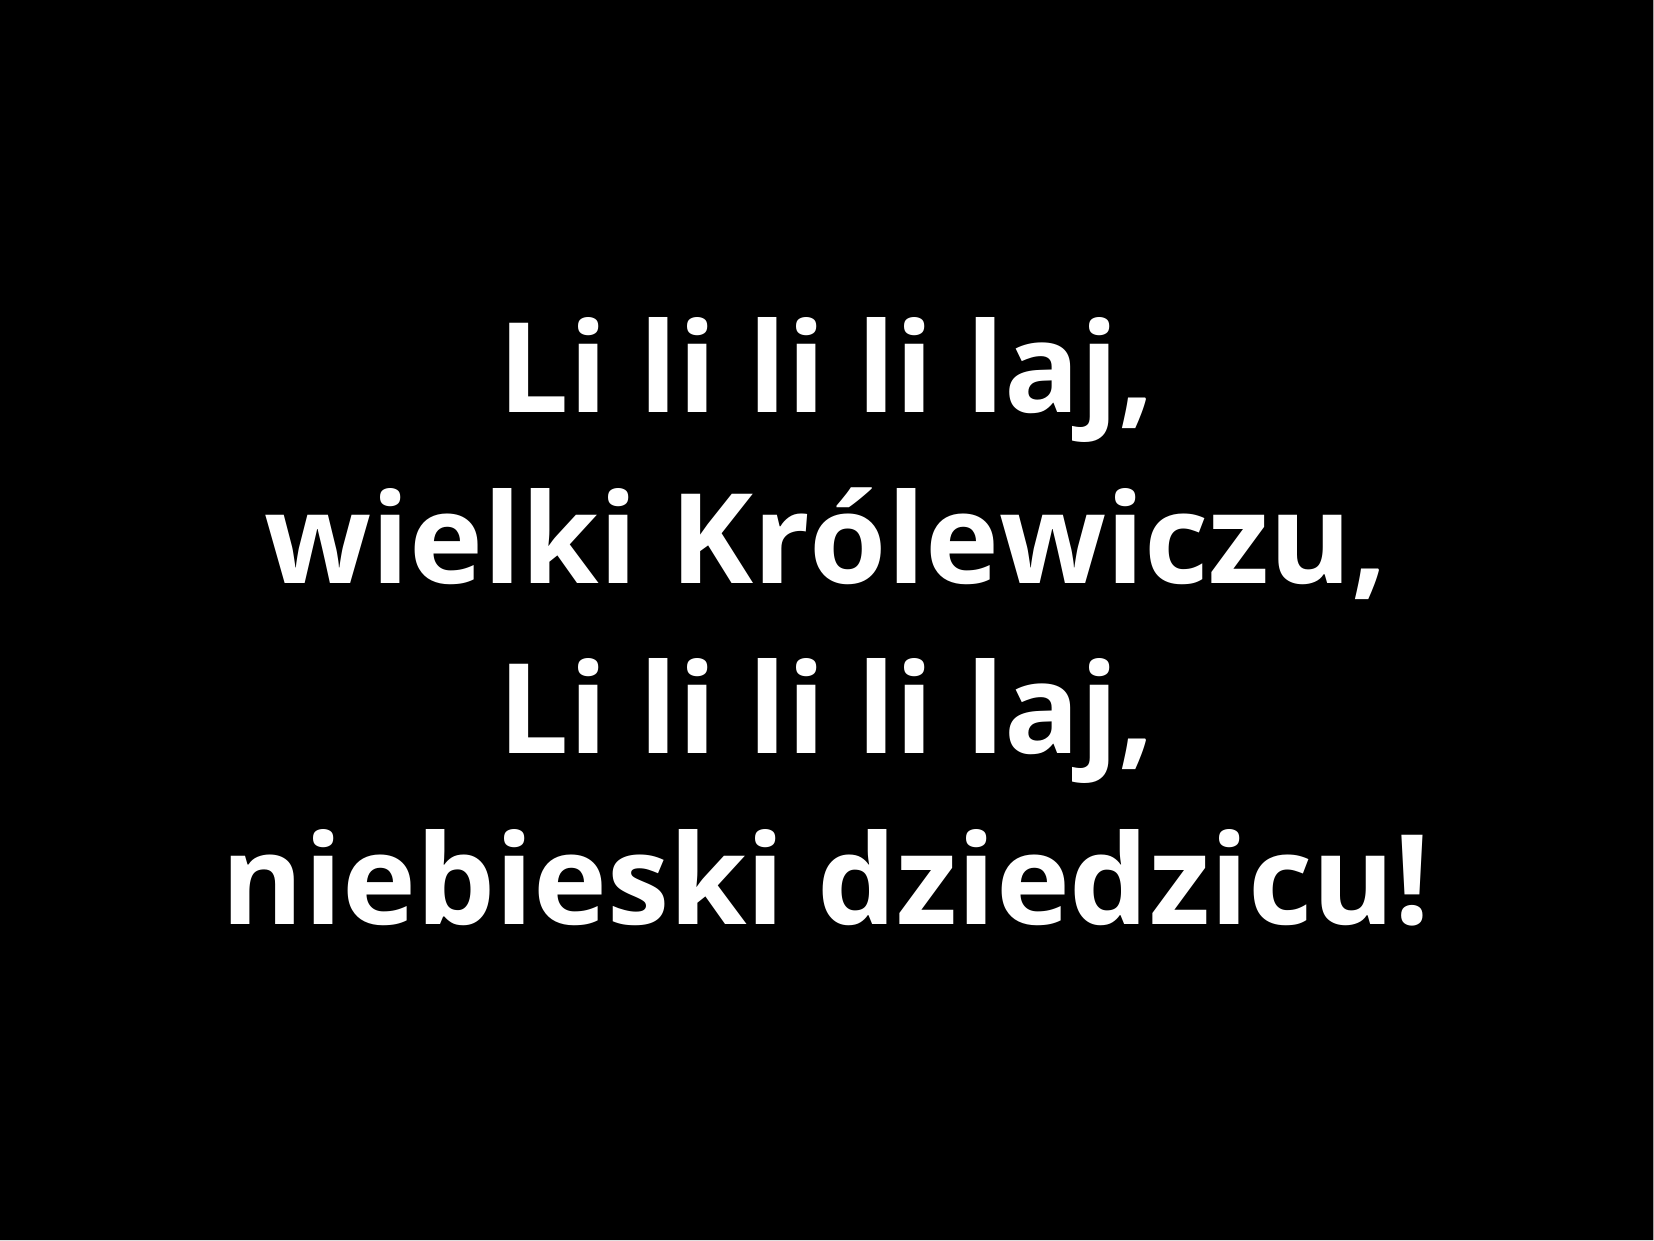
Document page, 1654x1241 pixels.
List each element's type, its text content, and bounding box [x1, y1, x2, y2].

title Li li li li laj, wielki Królewiczu, Li li li li laj, niebieski dziedzicu! [0, 0, 1654, 1241]
